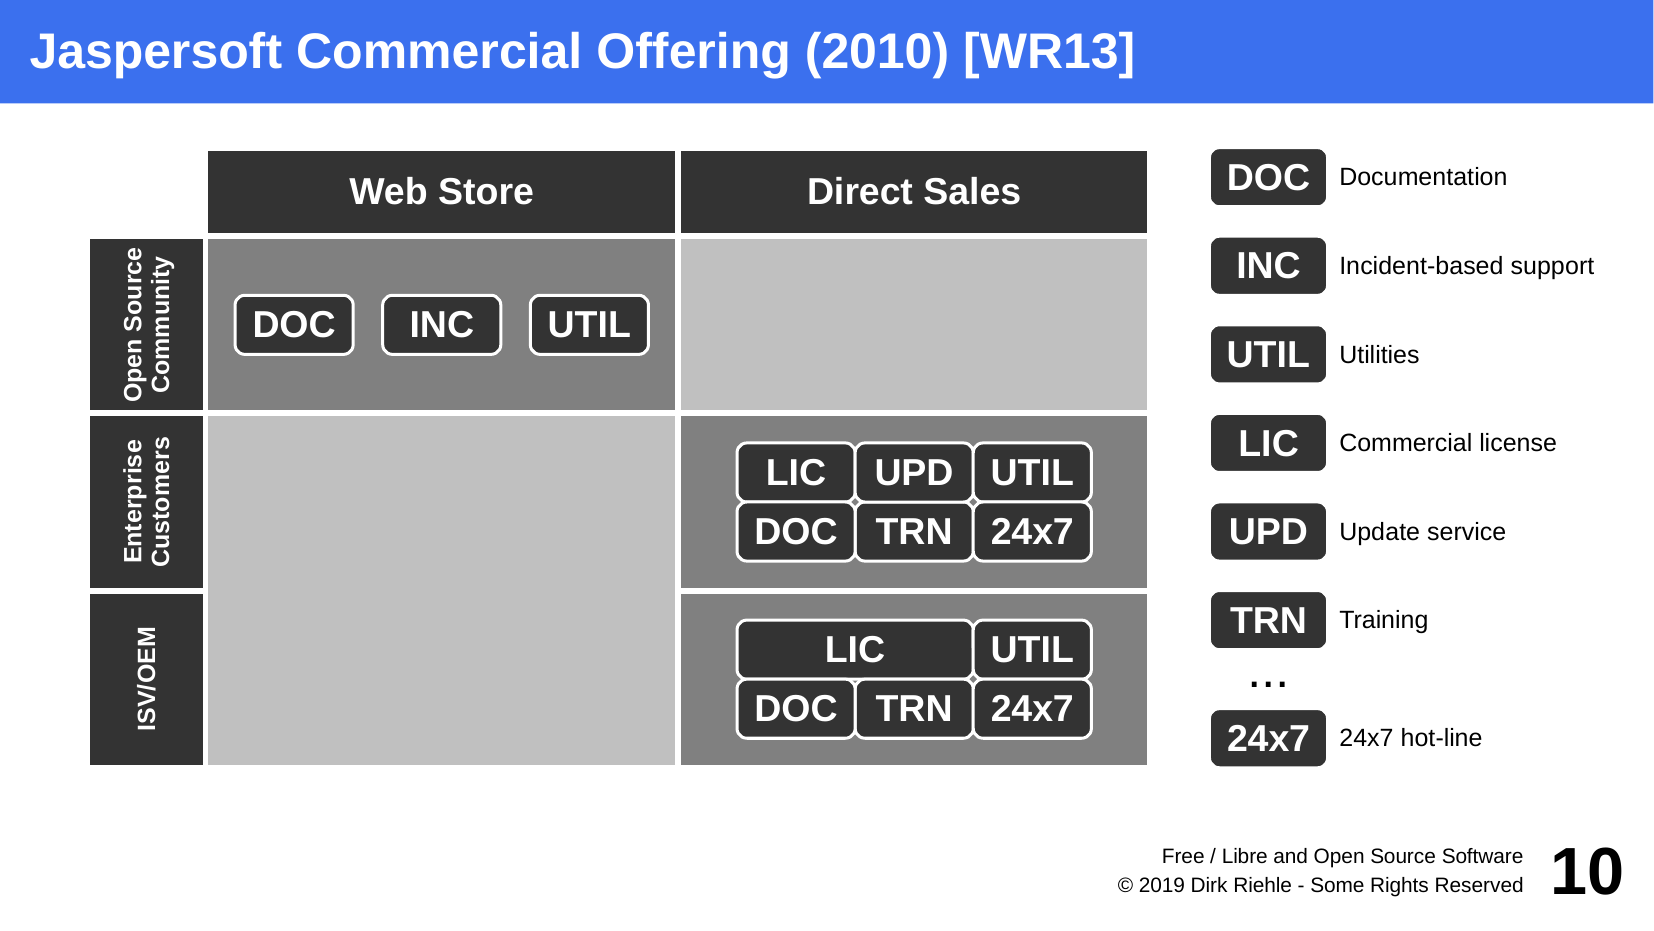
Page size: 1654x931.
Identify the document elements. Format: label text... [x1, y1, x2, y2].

text_box TRN [1260, 623, 1270, 630]
text_box Enterprise Customers [87, 413, 205, 590]
text_box [205, 236, 1151, 768]
text_box UPD [855, 442, 973, 503]
text_box Utilities [1327, 324, 1564, 384]
text_box UTIL [1209, 324, 1327, 384]
text_box INC [1209, 236, 1327, 296]
text_box Commercial license [1327, 413, 1594, 473]
text_box UTIL [973, 620, 1092, 679]
text_box DOC [1209, 147, 1327, 207]
text_box TRN [1286, 614, 1295, 630]
text_box UTIL [530, 295, 649, 355]
text_box Documentation [1327, 147, 1564, 207]
title Jaspersoft Commercial Offering (2010) [WR13] [0, 0, 1654, 104]
text_box Web Store [205, 147, 677, 236]
text_box UTIL [973, 442, 1092, 502]
text_box LIC [737, 620, 973, 680]
text_box DOC [737, 501, 856, 562]
text_box 24x7 [973, 501, 1092, 562]
text_box INC [382, 295, 501, 355]
text_box Training [1327, 590, 1564, 650]
text_box TRN [855, 679, 973, 739]
text_box Update service [1327, 501, 1564, 562]
text_box UPD [1209, 501, 1327, 562]
text_box TRN [1209, 590, 1327, 630]
text_box Open Source Community [87, 236, 205, 413]
text_box ISV/OEM [87, 590, 205, 768]
text_box DOC [235, 295, 354, 355]
text_box 24x7 hot-line [1327, 708, 1564, 768]
text_box LIC [737, 442, 855, 502]
text_box ... [1209, 630, 1328, 710]
text_box 24x7 [1209, 710, 1327, 768]
text_box LIC [1209, 413, 1327, 473]
text_box Direct Sales [677, 147, 1151, 236]
text_box Incident-based support [1327, 236, 1623, 296]
text_box TRN [1260, 611, 1272, 619]
text_box TRN [855, 502, 973, 562]
text_box DOC [737, 679, 856, 739]
text_box 24x7 [973, 679, 1092, 739]
